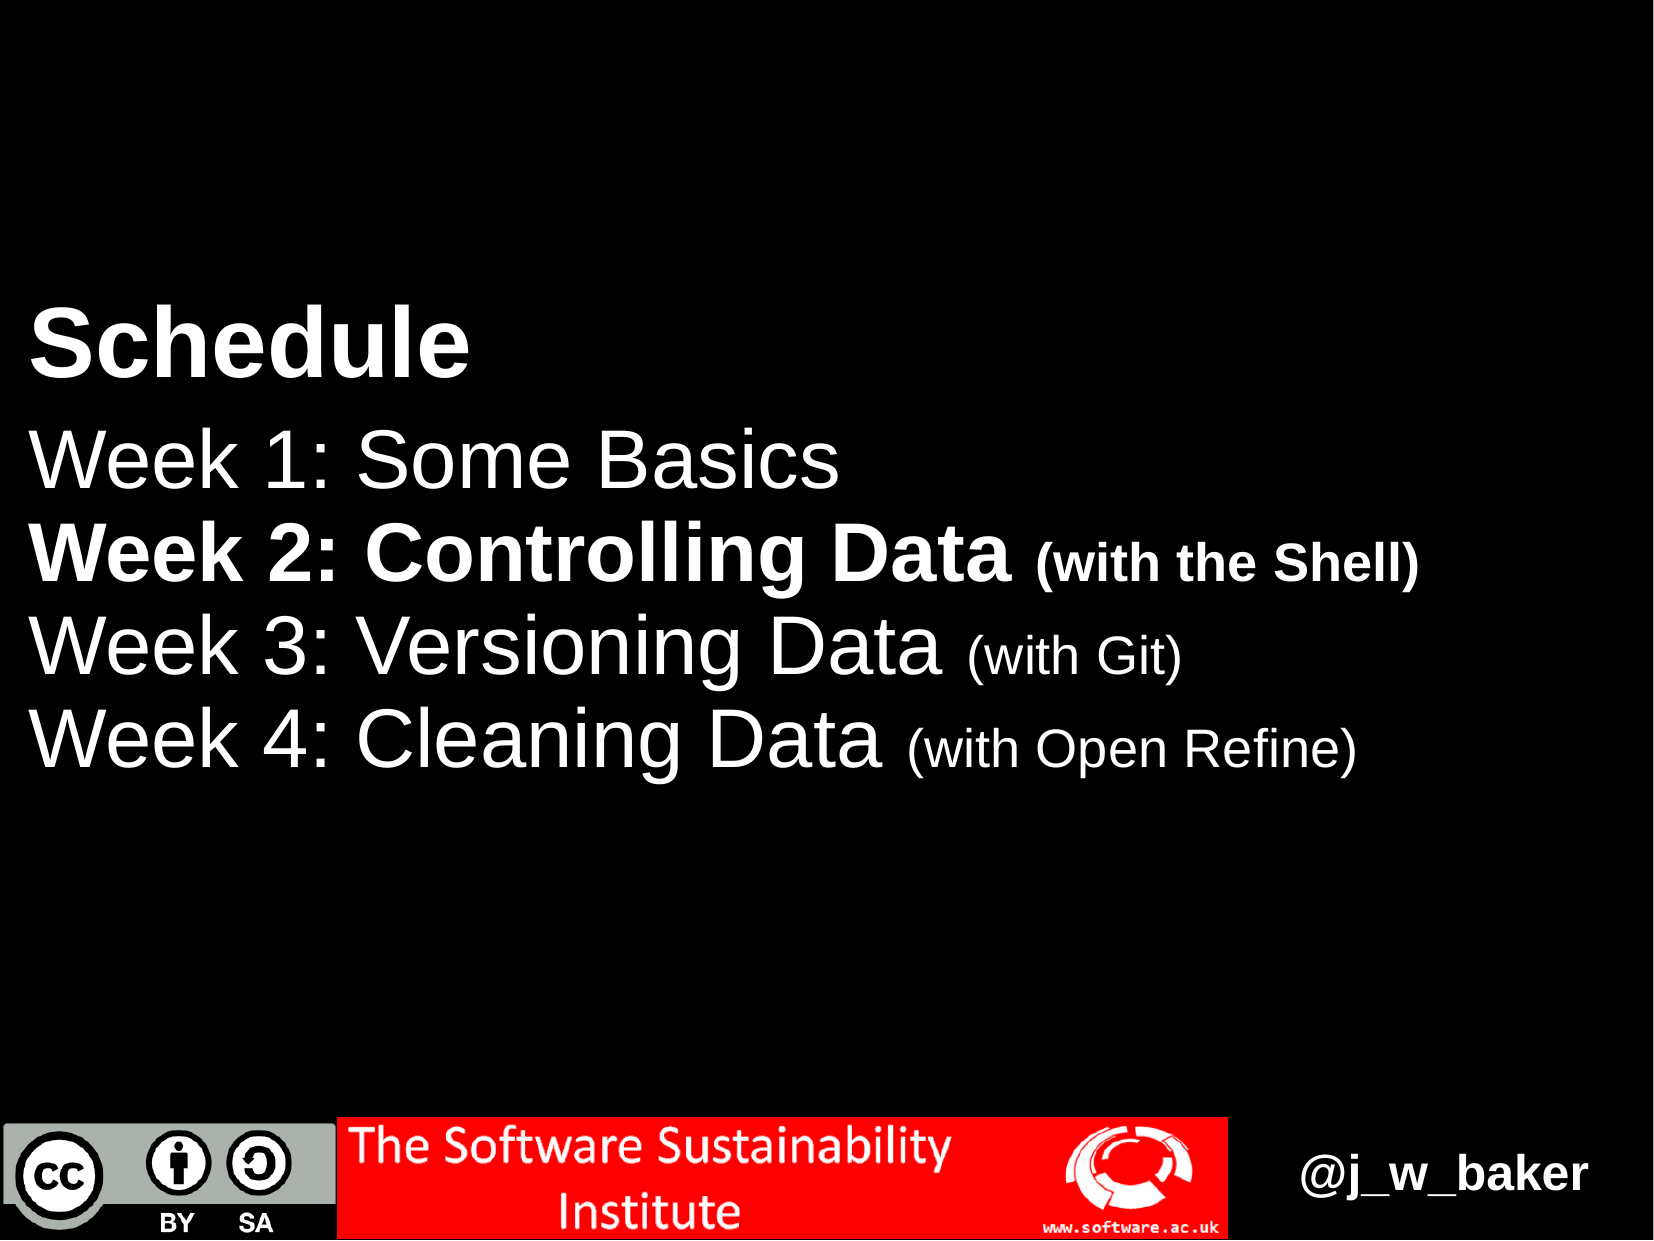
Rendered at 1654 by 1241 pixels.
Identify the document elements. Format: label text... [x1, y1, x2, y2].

text_box @j_w_baker [1266, 1085, 1622, 1241]
text_box Schedule Week 1: Some Basics Week 2: Controlling Data (with the Shell) Week 3: Versioning Data (with Git) Week 4: Cleaning Data (with Open Refine) [28, 286, 1623, 786]
picture [0, 1117, 1228, 1239]
